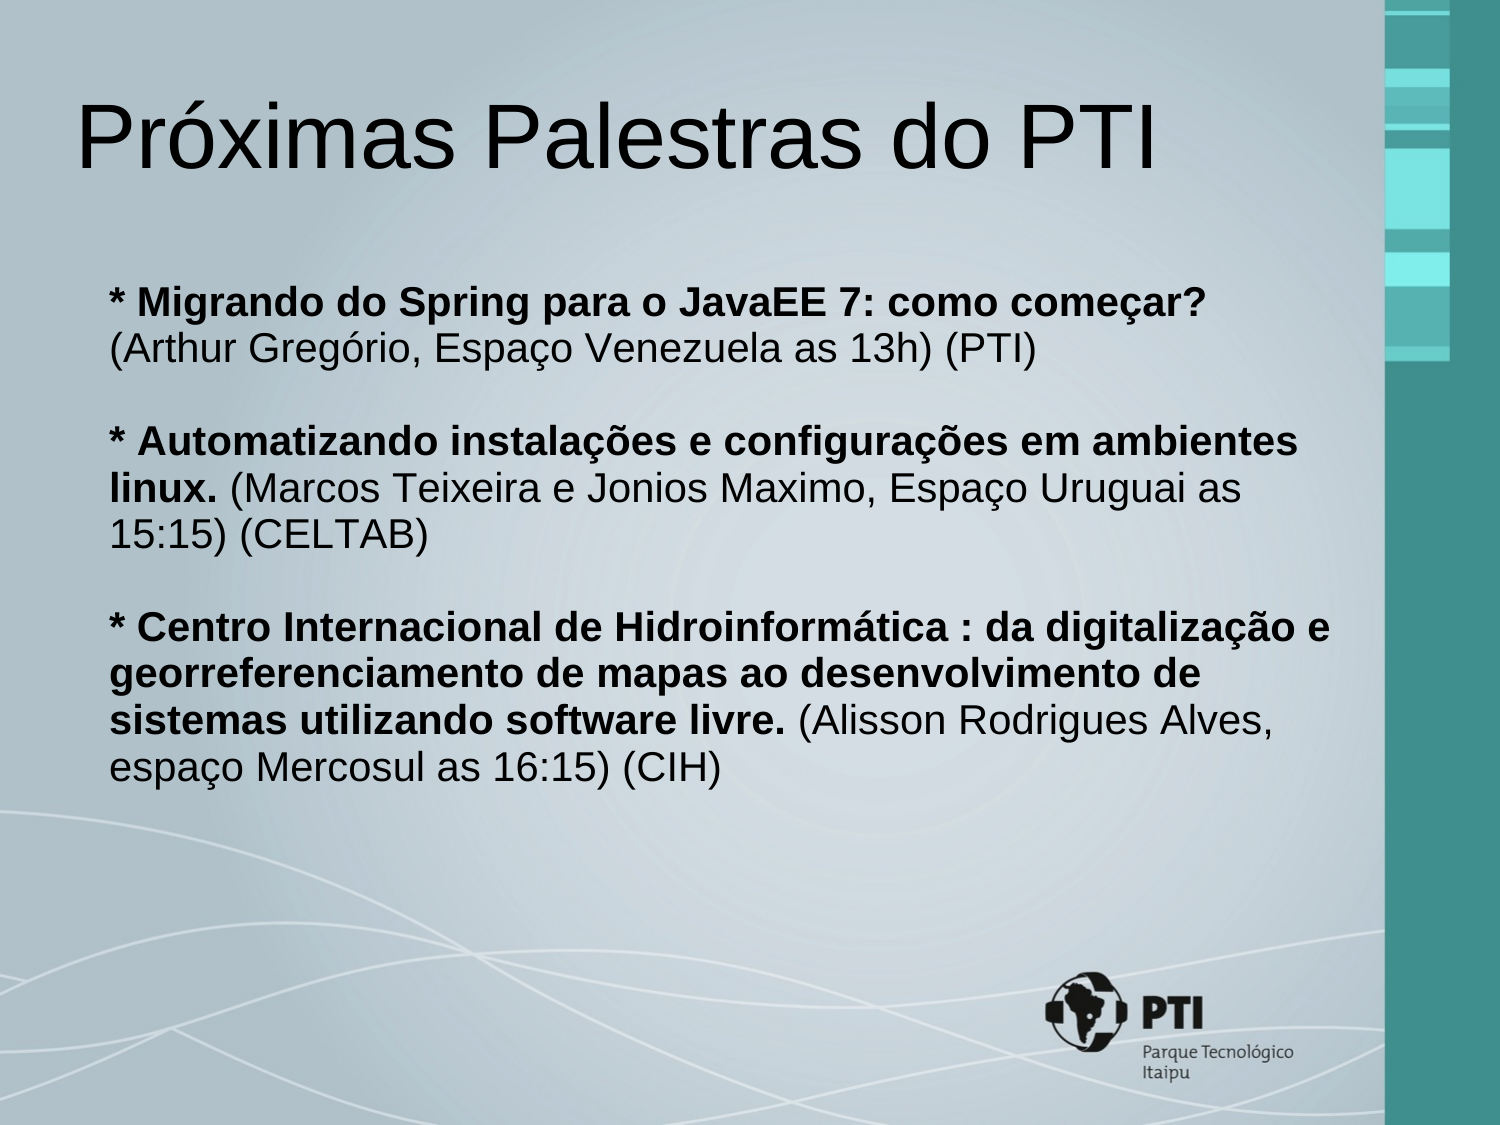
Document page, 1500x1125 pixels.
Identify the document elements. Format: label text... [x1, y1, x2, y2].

picture [0, 0, 1500, 1125]
text_box * Migrando do Spring para o JavaEE 7: como começar? (Arthur Gregório, Espaço Venezuela as 13h) (PTI) * Automatizando instalações e configurações em ambientes linux. (Marcos Teixeira e Jonios Maximo, Espaço Uruguai as 15:15) (CELTAB) * Centro Internacional de Hidroinformática : da digitalização e georreferenciamento de mapas ao desenvolvimento de sistemas utilizando software livre. (Alisson Rodrigues Alves, espaço Mercosul as 16:15) (CIH) [94, 271, 1359, 802]
title Próximas Palestras do PTI [74, 44, 1425, 232]
